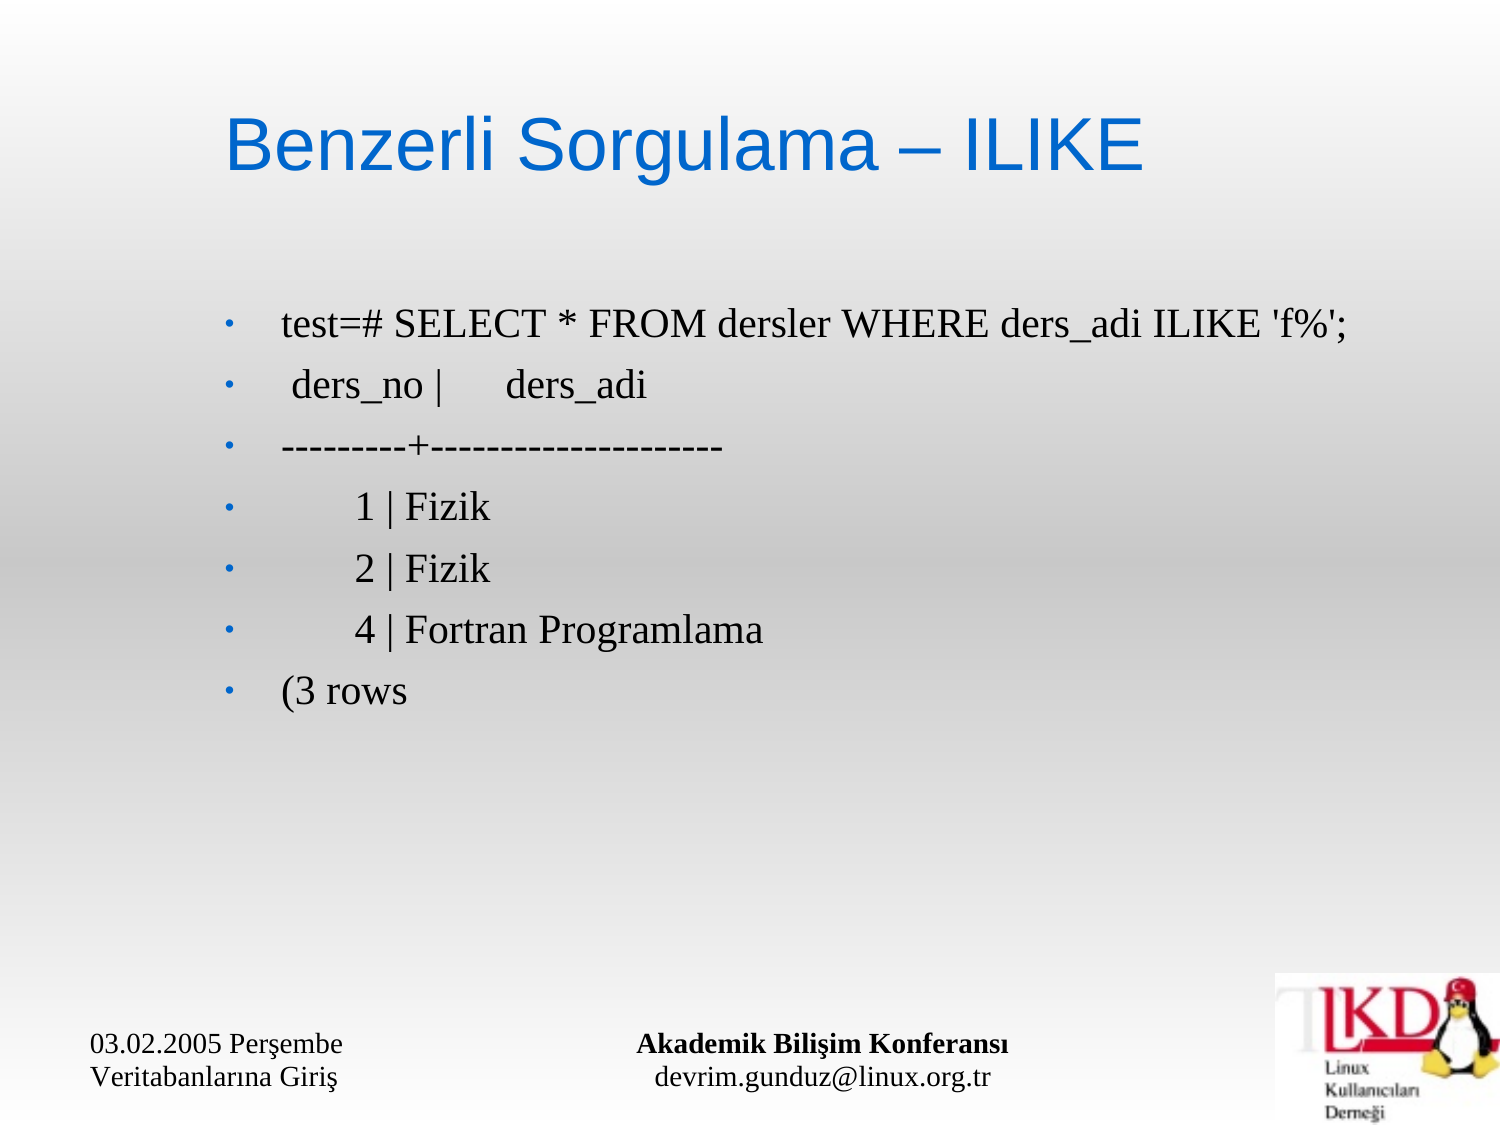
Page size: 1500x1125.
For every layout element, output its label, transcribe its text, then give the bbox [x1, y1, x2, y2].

title Benzerli Sorgulama – ILIKE [224, 49, 1425, 238]
picture [1275, 973, 1500, 1125]
list test=# SELECT * FROM dersler WHERE ders_adi ILIKE 'f%'; ders_no | ders_adi ---------+--------------------- 1 | Fizik 2 | Fizik 4 | Fortran Programlama (3 rows [224, 299, 1425, 975]
